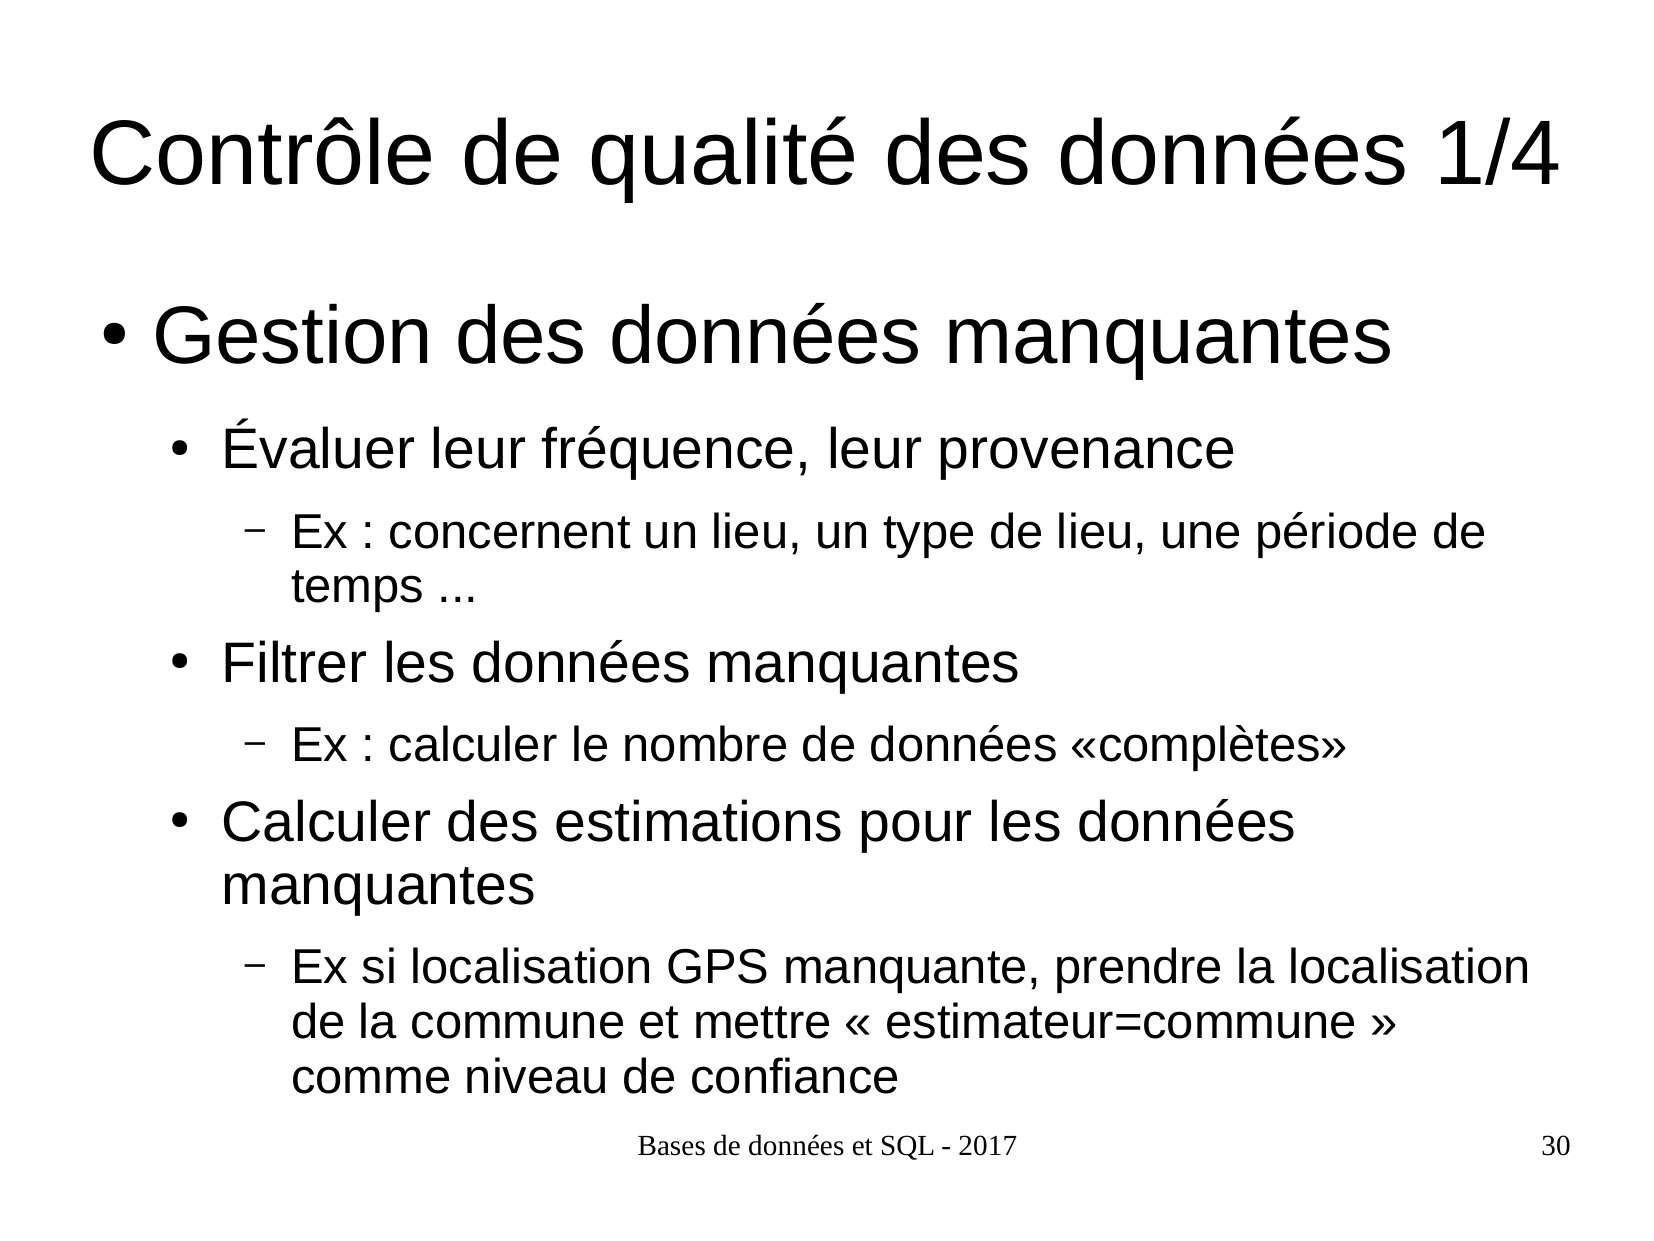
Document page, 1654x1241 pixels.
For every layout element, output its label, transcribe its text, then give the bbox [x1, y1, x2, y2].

list Gestion des données manquantes Évaluer leur fréquence, leur provenance Ex : concernent un lieu, un type de lieu, une période de temps ... Filtrer les données manquantes Ex : calculer le nombre de données «complètes» Calculer des estimations pour les données manquantes Ex si localisation GPS manquante, prendre la localisation de la commune et mettre « estimateur=commune » comme niveau de confiance [82, 290, 1571, 1109]
title Contrôle de qualité des données 1/4 [82, 56, 1571, 250]
